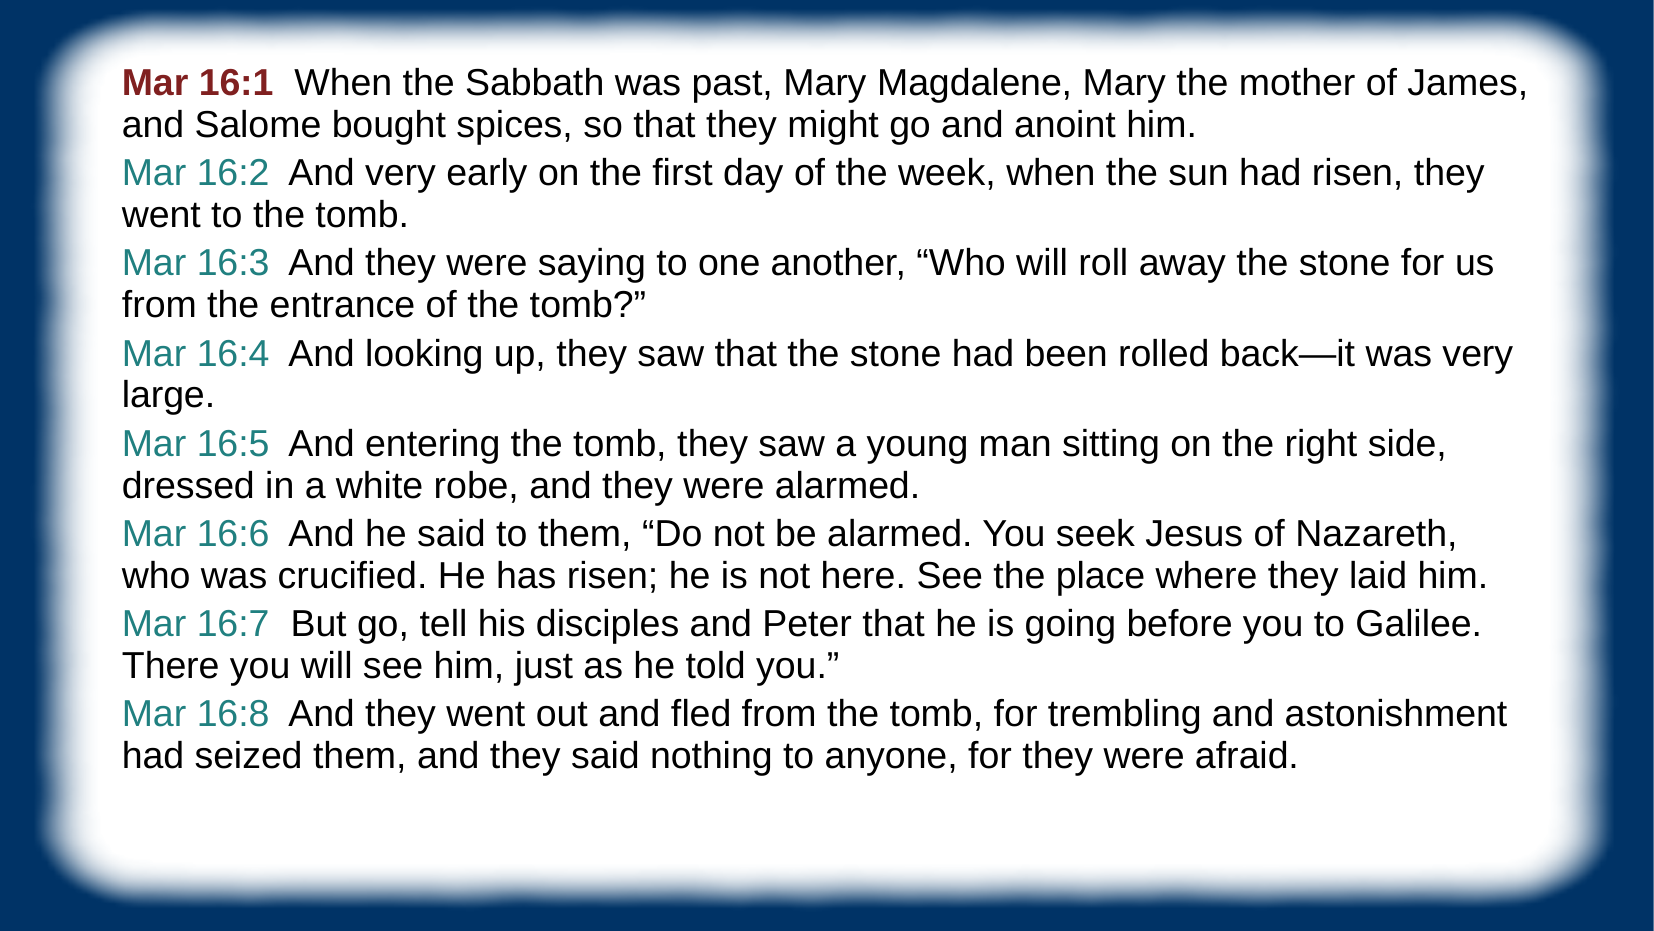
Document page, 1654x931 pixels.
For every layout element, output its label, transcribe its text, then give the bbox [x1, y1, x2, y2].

text_box Mar 16:1 When the Sabbath was past, Mary Magdalene, Mary the mother of James, and Salome bought spices, so that they might go and anoint him. Mar 16:2 And very early on the first day of the week, when the sun had risen, they went to the tomb. Mar 16:3 And they were saying to one another, “Who will roll away the stone for us from the entrance of the tomb?” Mar 16:4 And looking up, they saw that the stone had been rolled back—it was very large. Mar 16:5 And entering the tomb, they saw a young man sitting on the right side, dressed in a white robe, and they were alarmed. Mar 16:6 And he said to them, “Do not be alarmed. You seek Jesus of Nazareth, who was crucified. He has risen; he is not here. See the place where they laid him. Mar 16:7 But go, tell his disciples and Peter that he is going before you to Galilee. There you will see him, just as he told you.” Mar 16:8 And they went out and fled from the tomb, for trembling and astonishment had seized them, and they said nothing to anyone, for they were afraid. [107, 53, 1546, 541]
picture [0, 0, 1654, 931]
